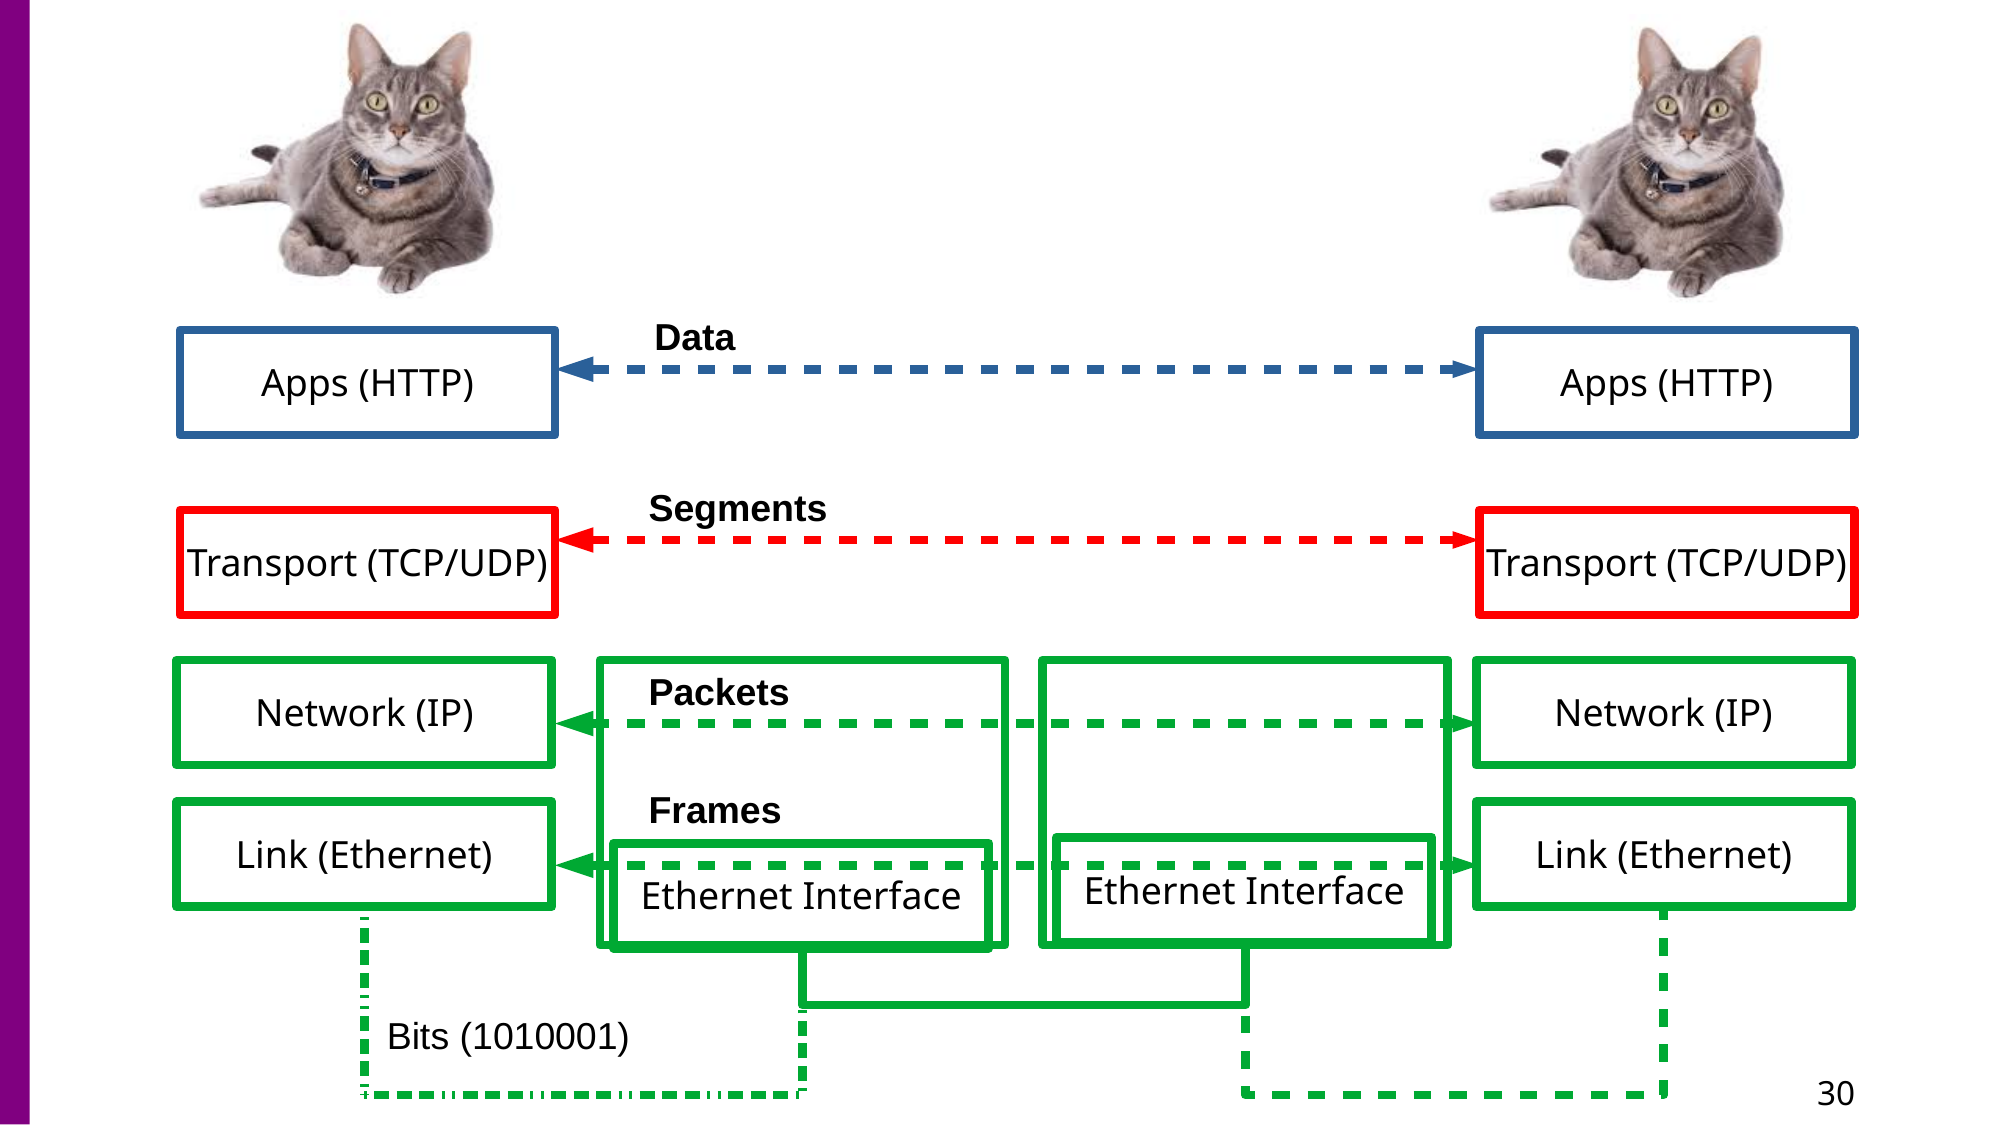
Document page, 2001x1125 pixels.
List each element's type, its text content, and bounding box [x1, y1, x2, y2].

text_box Packets [633, 663, 805, 721]
text_box Ethernet Interface [1056, 837, 1432, 941]
text_box Apps (HTTP) [180, 329, 556, 436]
text_box Data [639, 309, 751, 367]
text_box Network (IP) [1476, 660, 1852, 766]
picture [165, 10, 590, 300]
text_box Bits (1010001) [372, 1008, 646, 1066]
text_box Transport (TCP/UDP) [180, 510, 556, 616]
text_box Link (Ethernet) [176, 801, 552, 907]
text_box Frames [633, 781, 797, 839]
text_box Transport (TCP/UDP) [1479, 510, 1855, 616]
text_box Network (IP) [176, 660, 552, 766]
text_box Link (Ethernet) [1476, 801, 1852, 907]
text_box Segments [633, 479, 843, 537]
picture [1455, 14, 1880, 305]
text_box Ethernet Interface [613, 843, 989, 941]
text_box Apps (HTTP) [1479, 329, 1855, 436]
